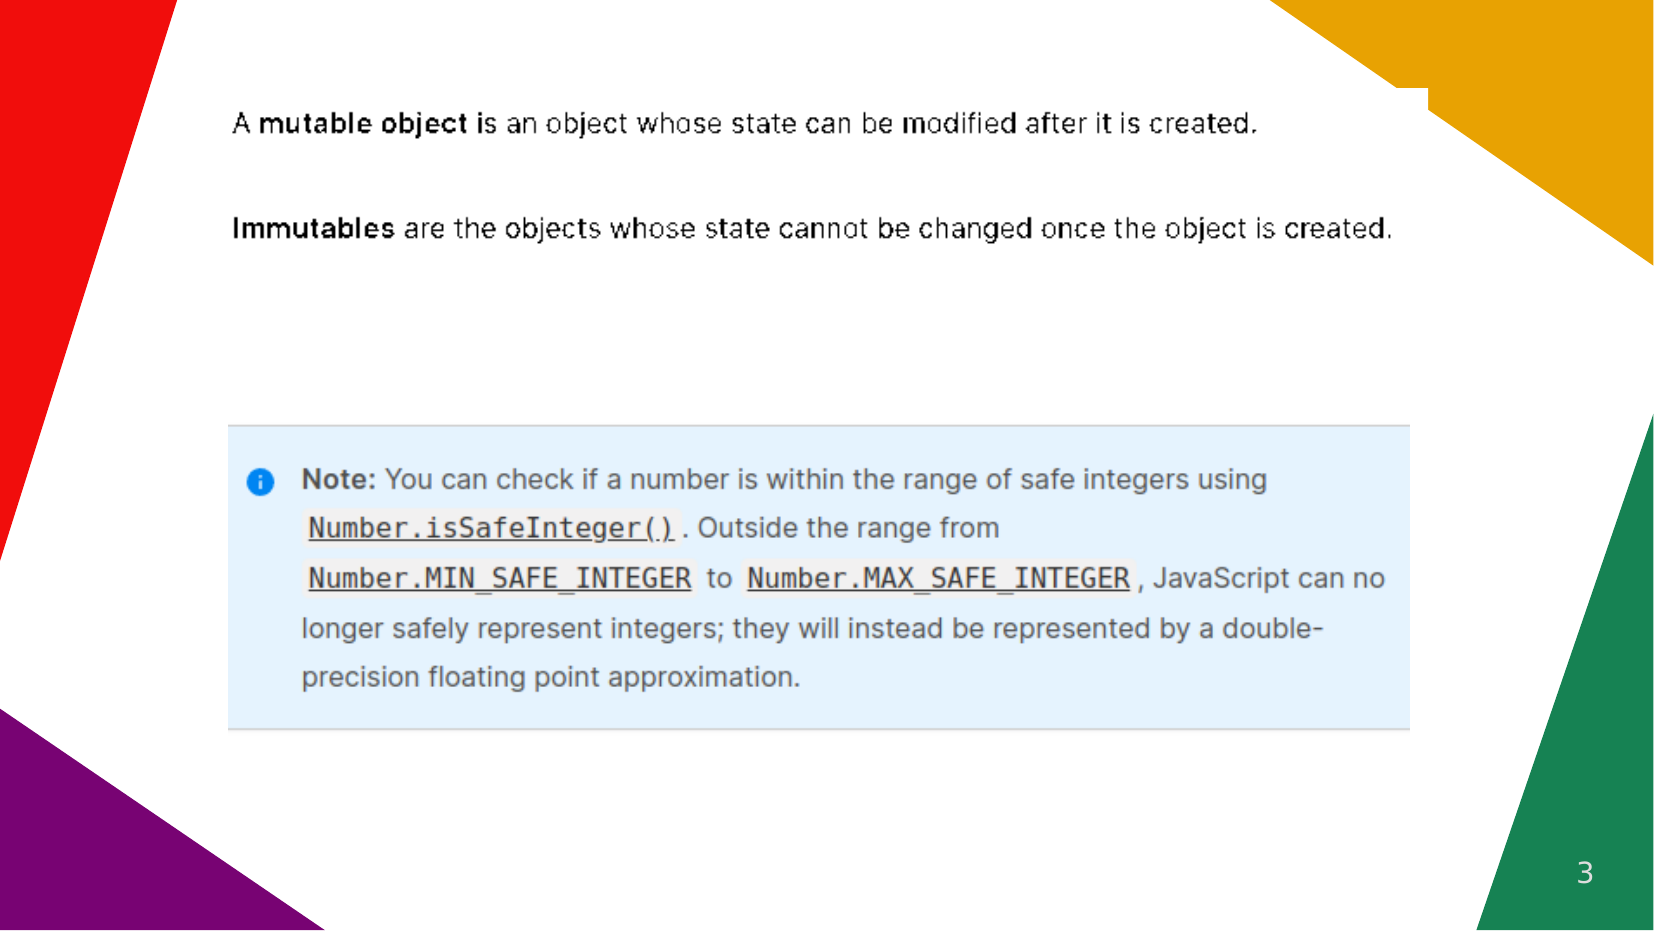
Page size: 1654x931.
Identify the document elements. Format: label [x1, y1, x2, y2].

picture [228, 420, 1410, 739]
picture [177, 88, 1429, 296]
